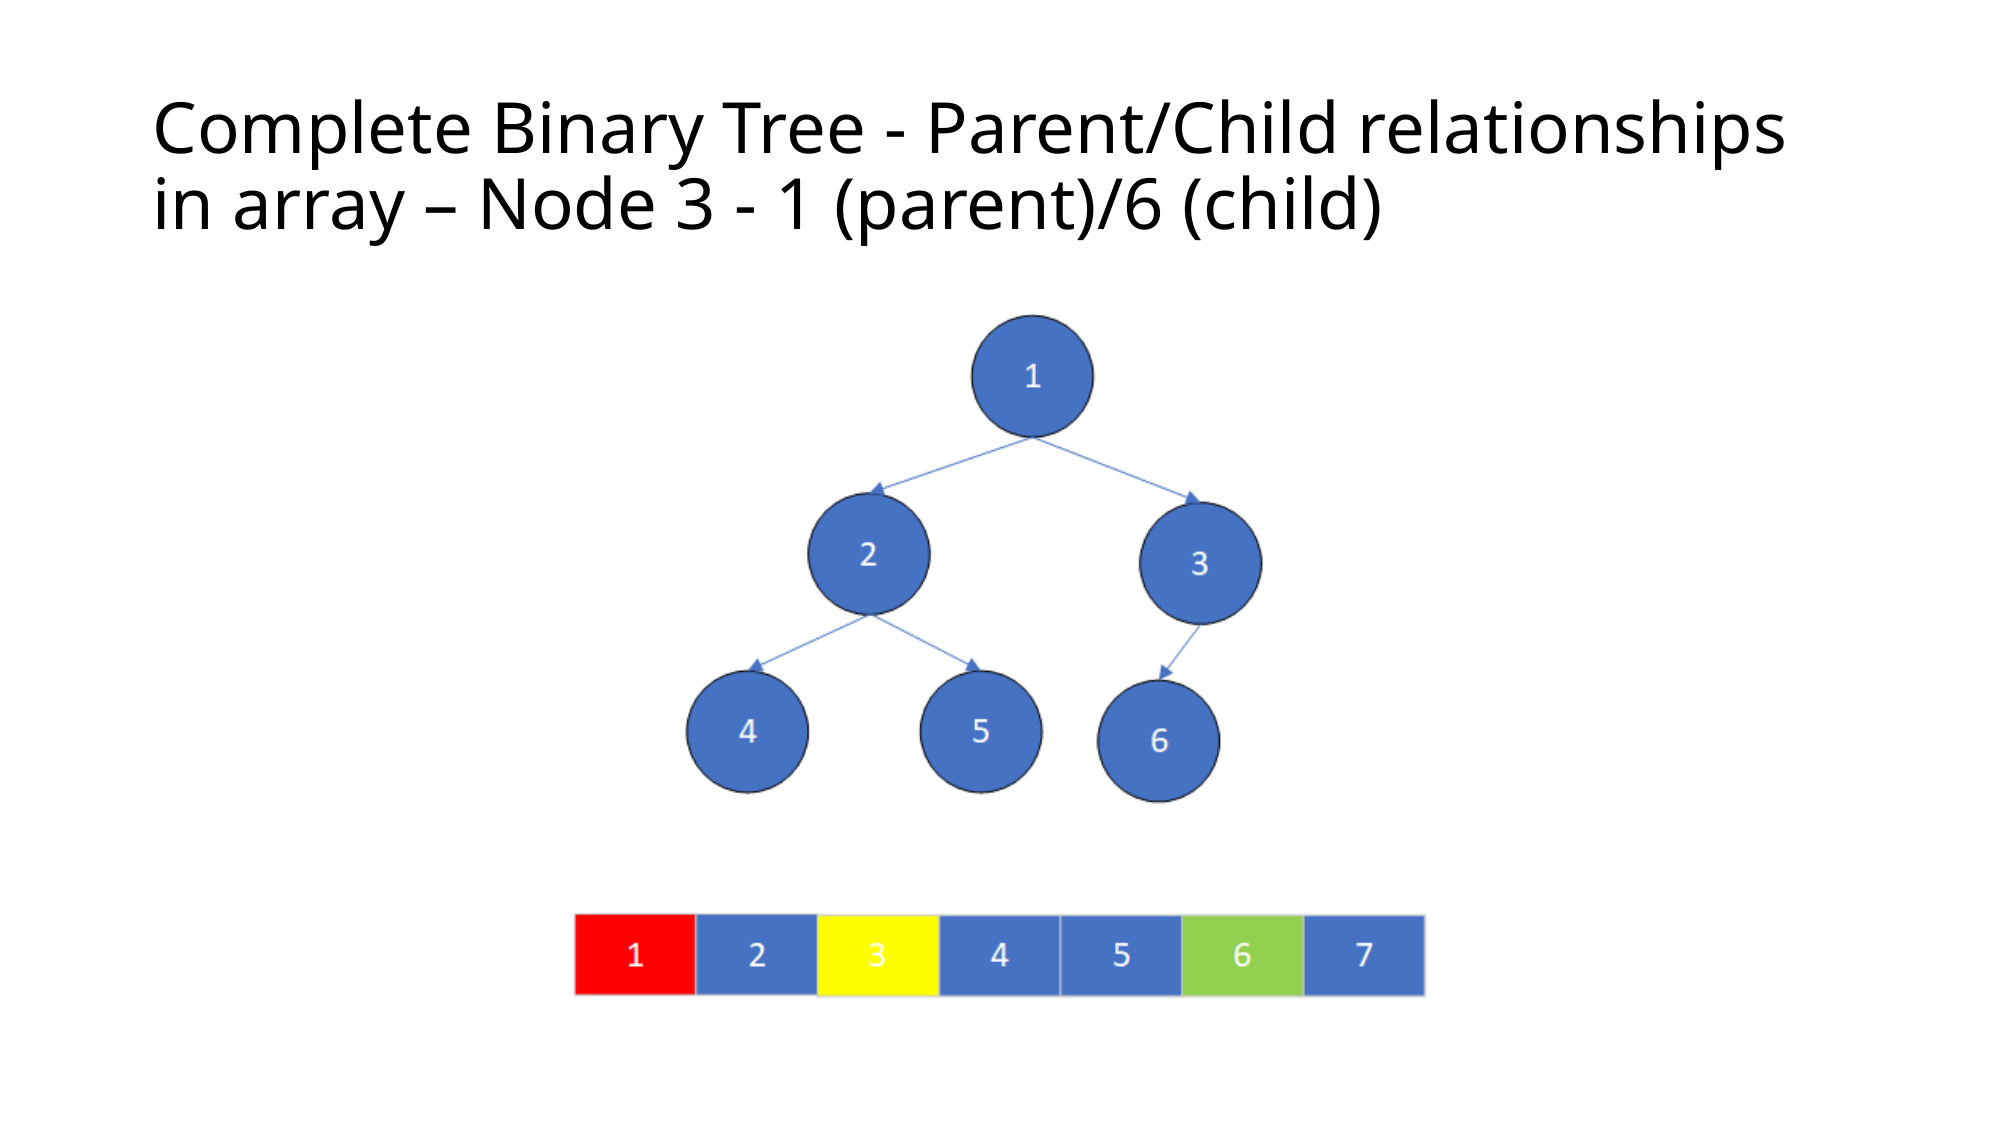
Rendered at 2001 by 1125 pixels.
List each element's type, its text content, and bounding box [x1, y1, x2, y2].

picture [573, 314, 1427, 998]
title Complete Binary Tree - Parent/Child relationships in array – Node 3 - 1 (parent)/6 (child) [137, 59, 1863, 278]
